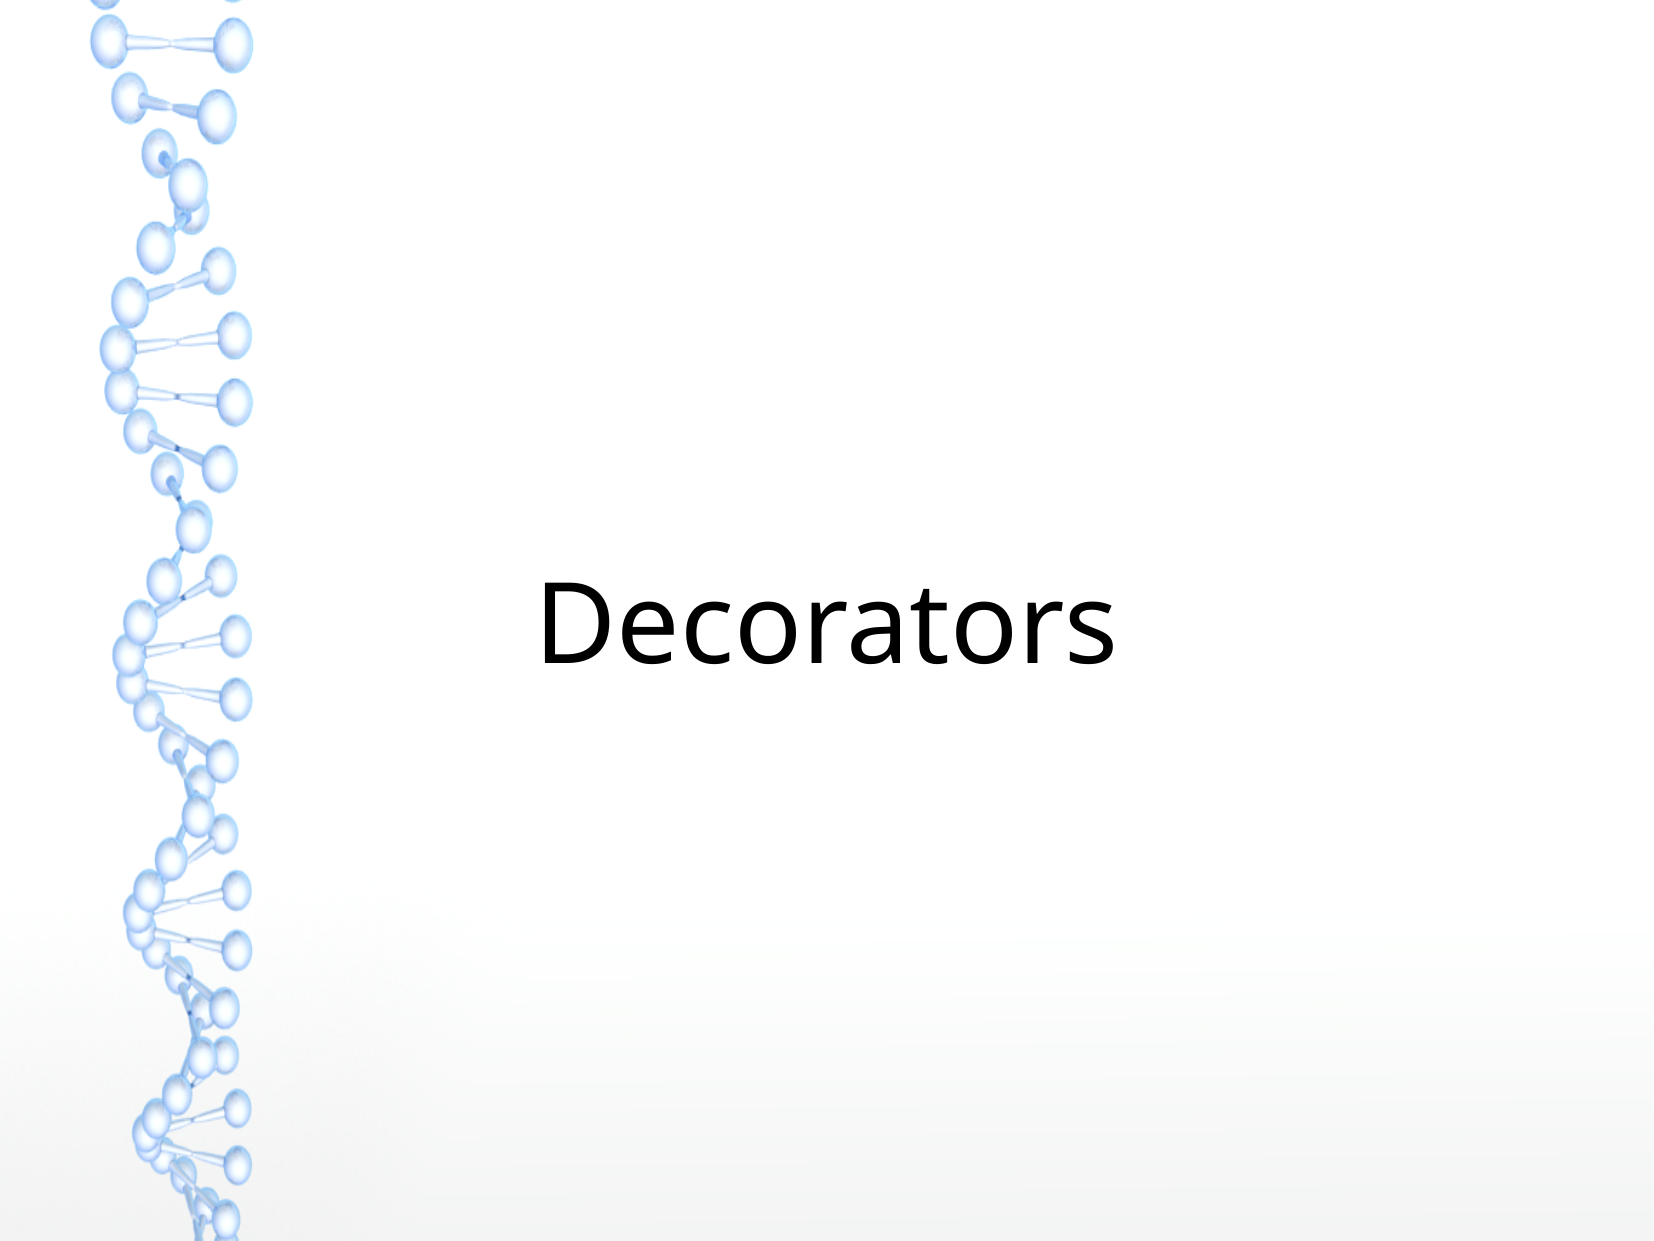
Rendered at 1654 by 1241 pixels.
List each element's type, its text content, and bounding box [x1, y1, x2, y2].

subtitle Decorators [162, 134, 1492, 1106]
picture [0, 0, 1654, 1241]
